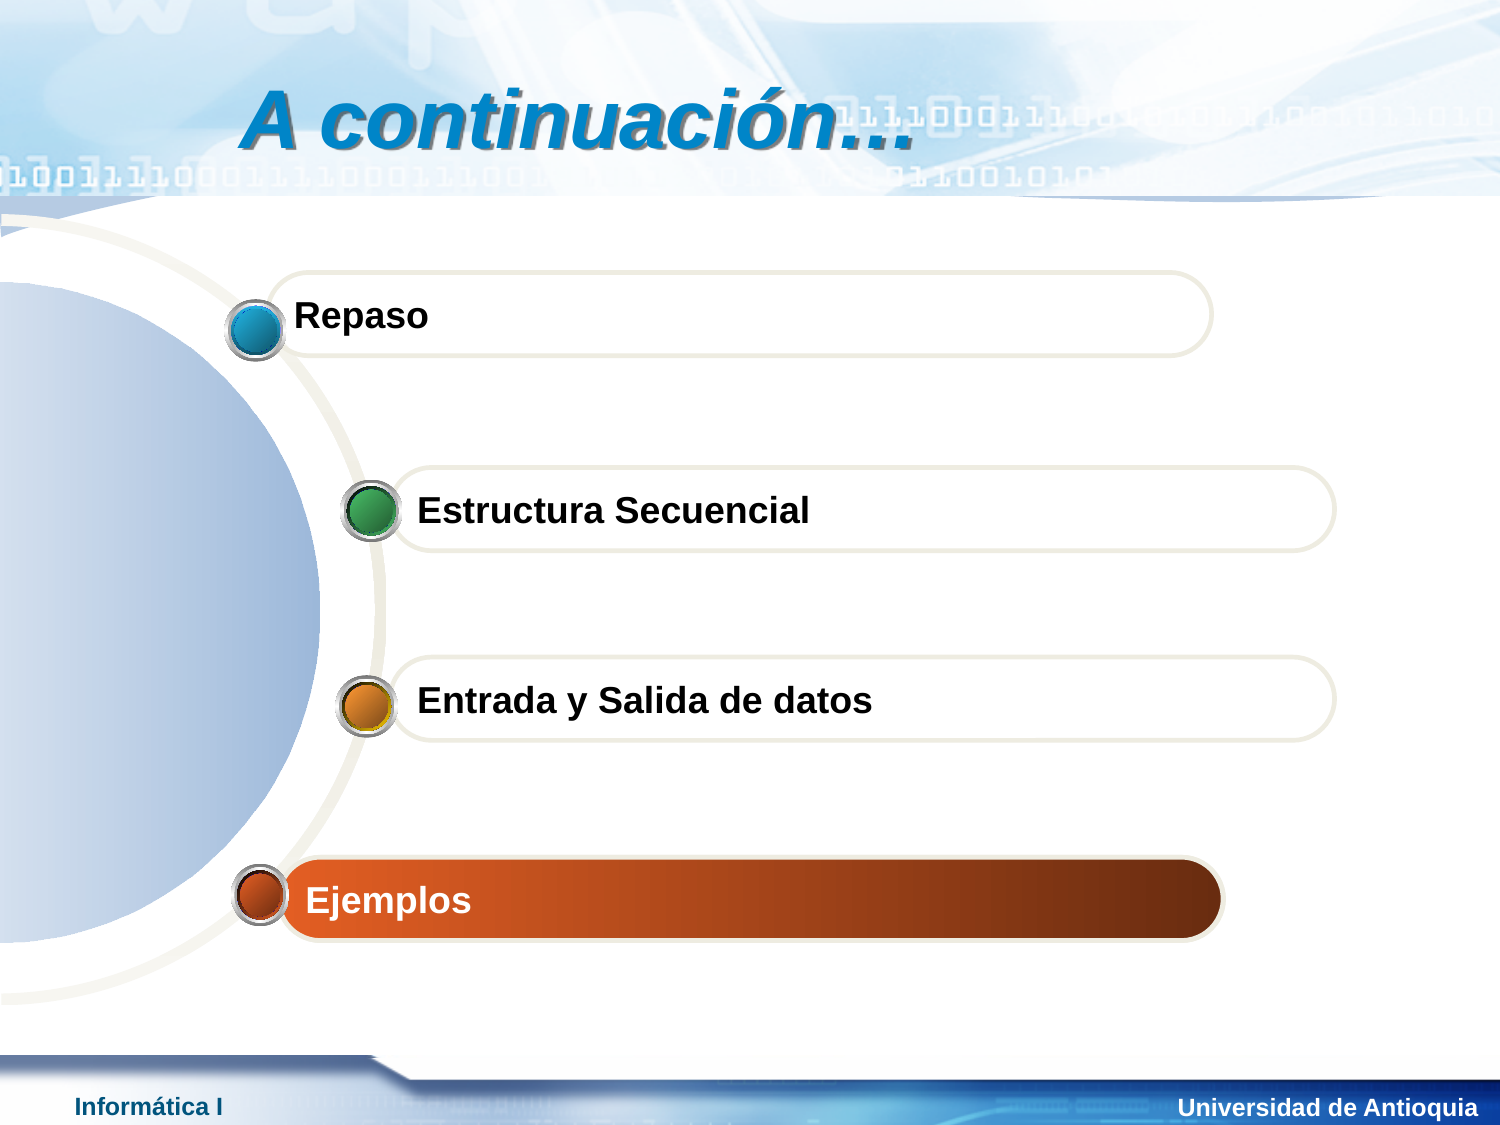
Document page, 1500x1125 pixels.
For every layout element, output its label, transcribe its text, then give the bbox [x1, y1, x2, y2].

text_box Entrada y Salida de datos [392, 657, 1335, 741]
text_box Ejemplos [282, 857, 1224, 941]
text_box Repaso [269, 272, 1212, 356]
text_box [1, 214, 403, 1006]
picture [0, 0, 1500, 196]
text_box Estructura Secuencial [395, 467, 1335, 551]
title A continuación… [224, 57, 1438, 150]
text_box [0, 281, 320, 943]
picture [0, 1055, 1500, 1125]
